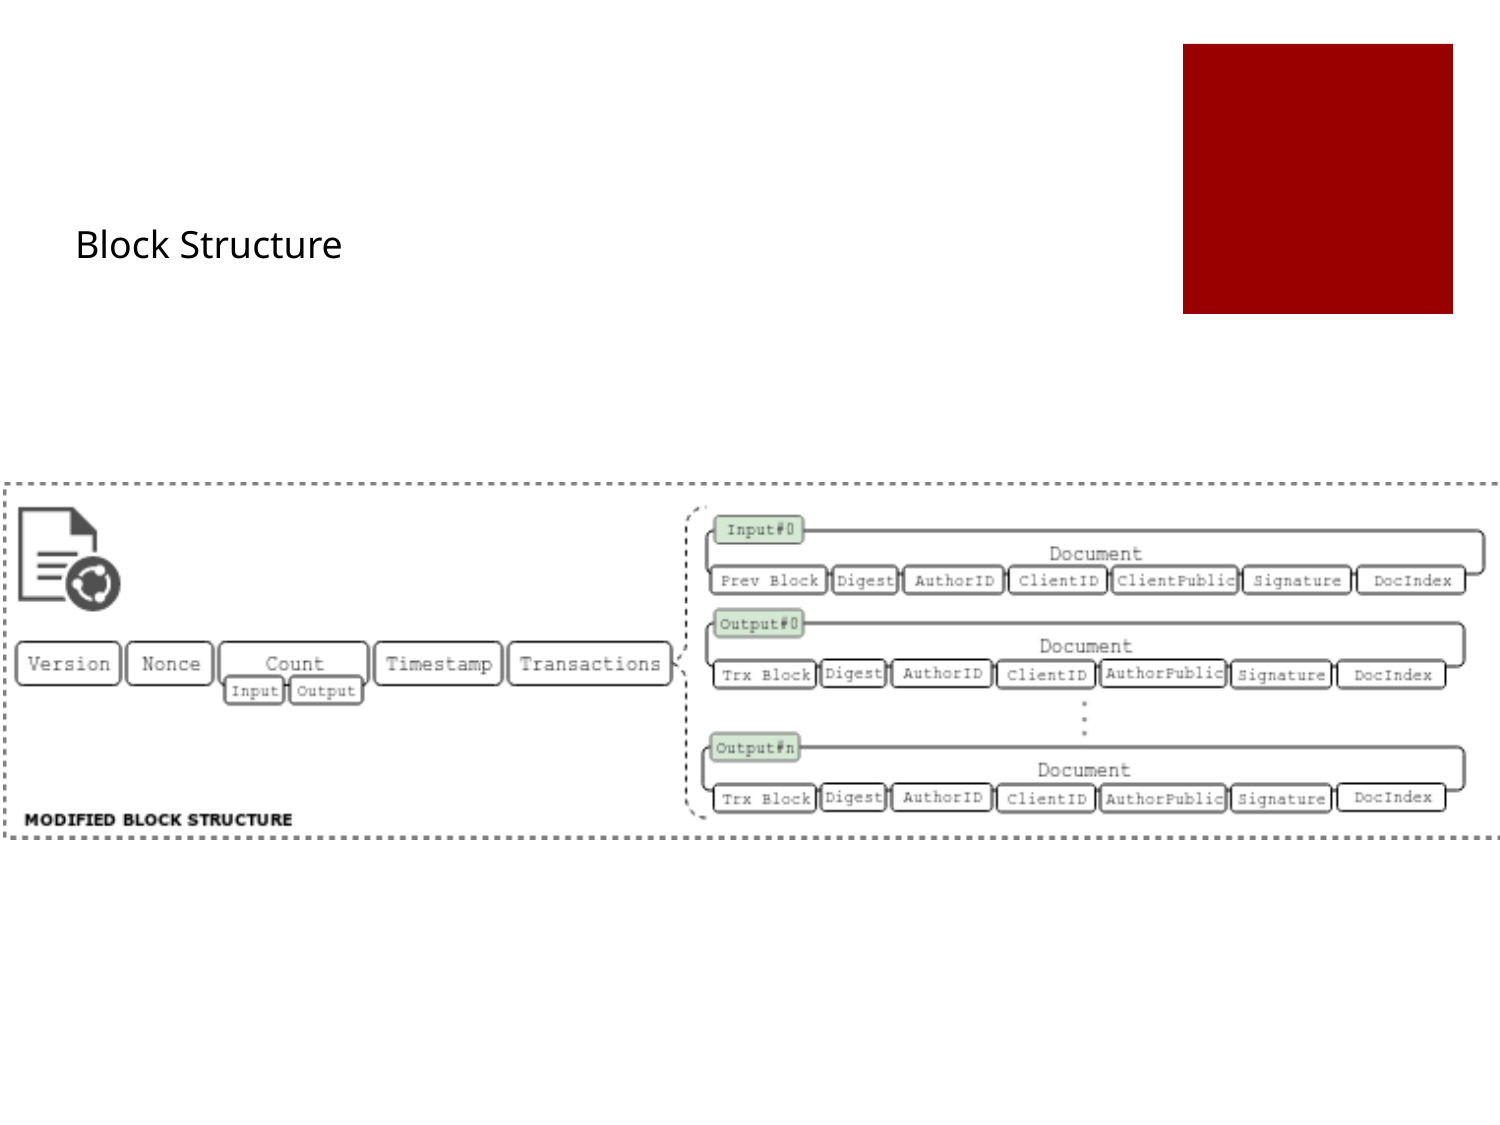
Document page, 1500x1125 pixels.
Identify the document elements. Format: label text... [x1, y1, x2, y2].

title Block Structure [75, 149, 1143, 338]
picture [3, 482, 1500, 840]
